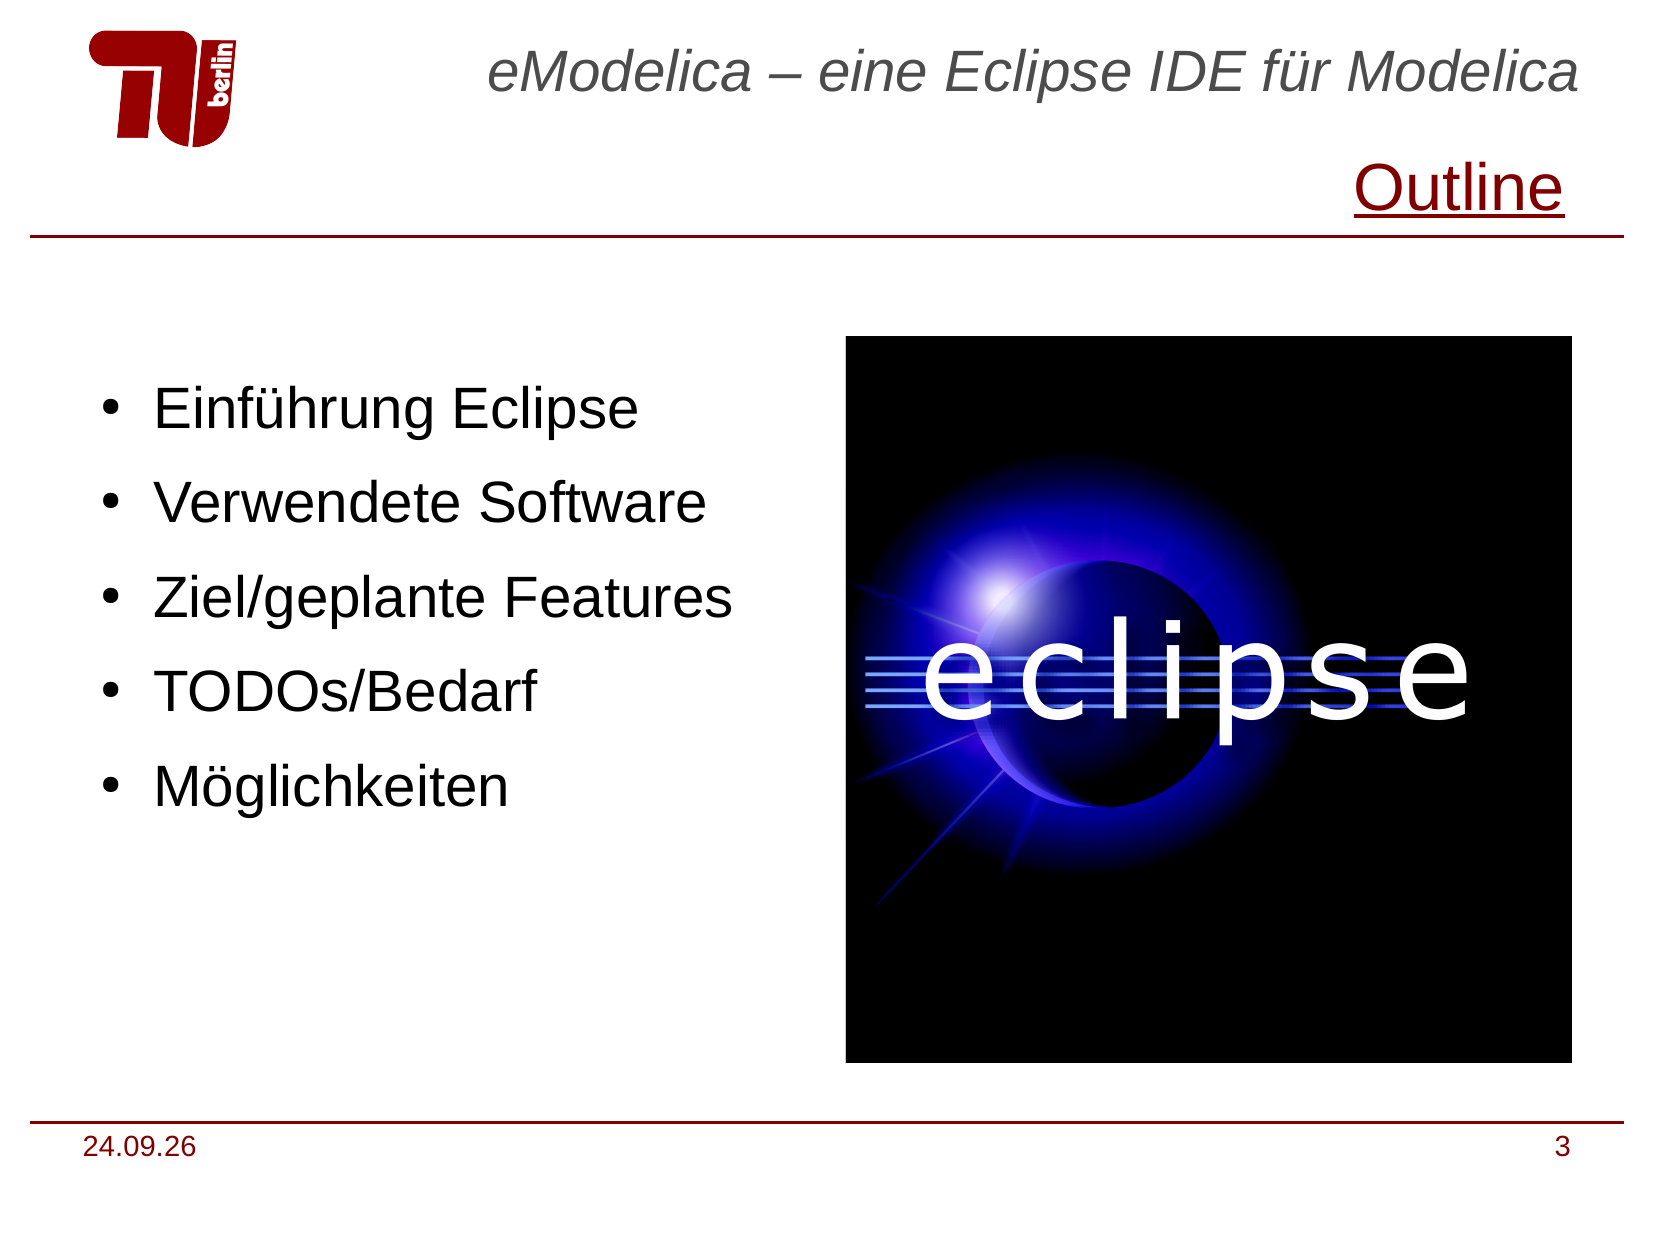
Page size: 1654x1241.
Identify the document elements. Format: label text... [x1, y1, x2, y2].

picture [88, 29, 237, 147]
list Einführung Eclipse Verwendete Software Ziel/geplante Features TODOs/Bedarf Möglichkeiten [82, 290, 809, 1109]
title Outline [76, 147, 1565, 228]
picture [845, 336, 1572, 1063]
